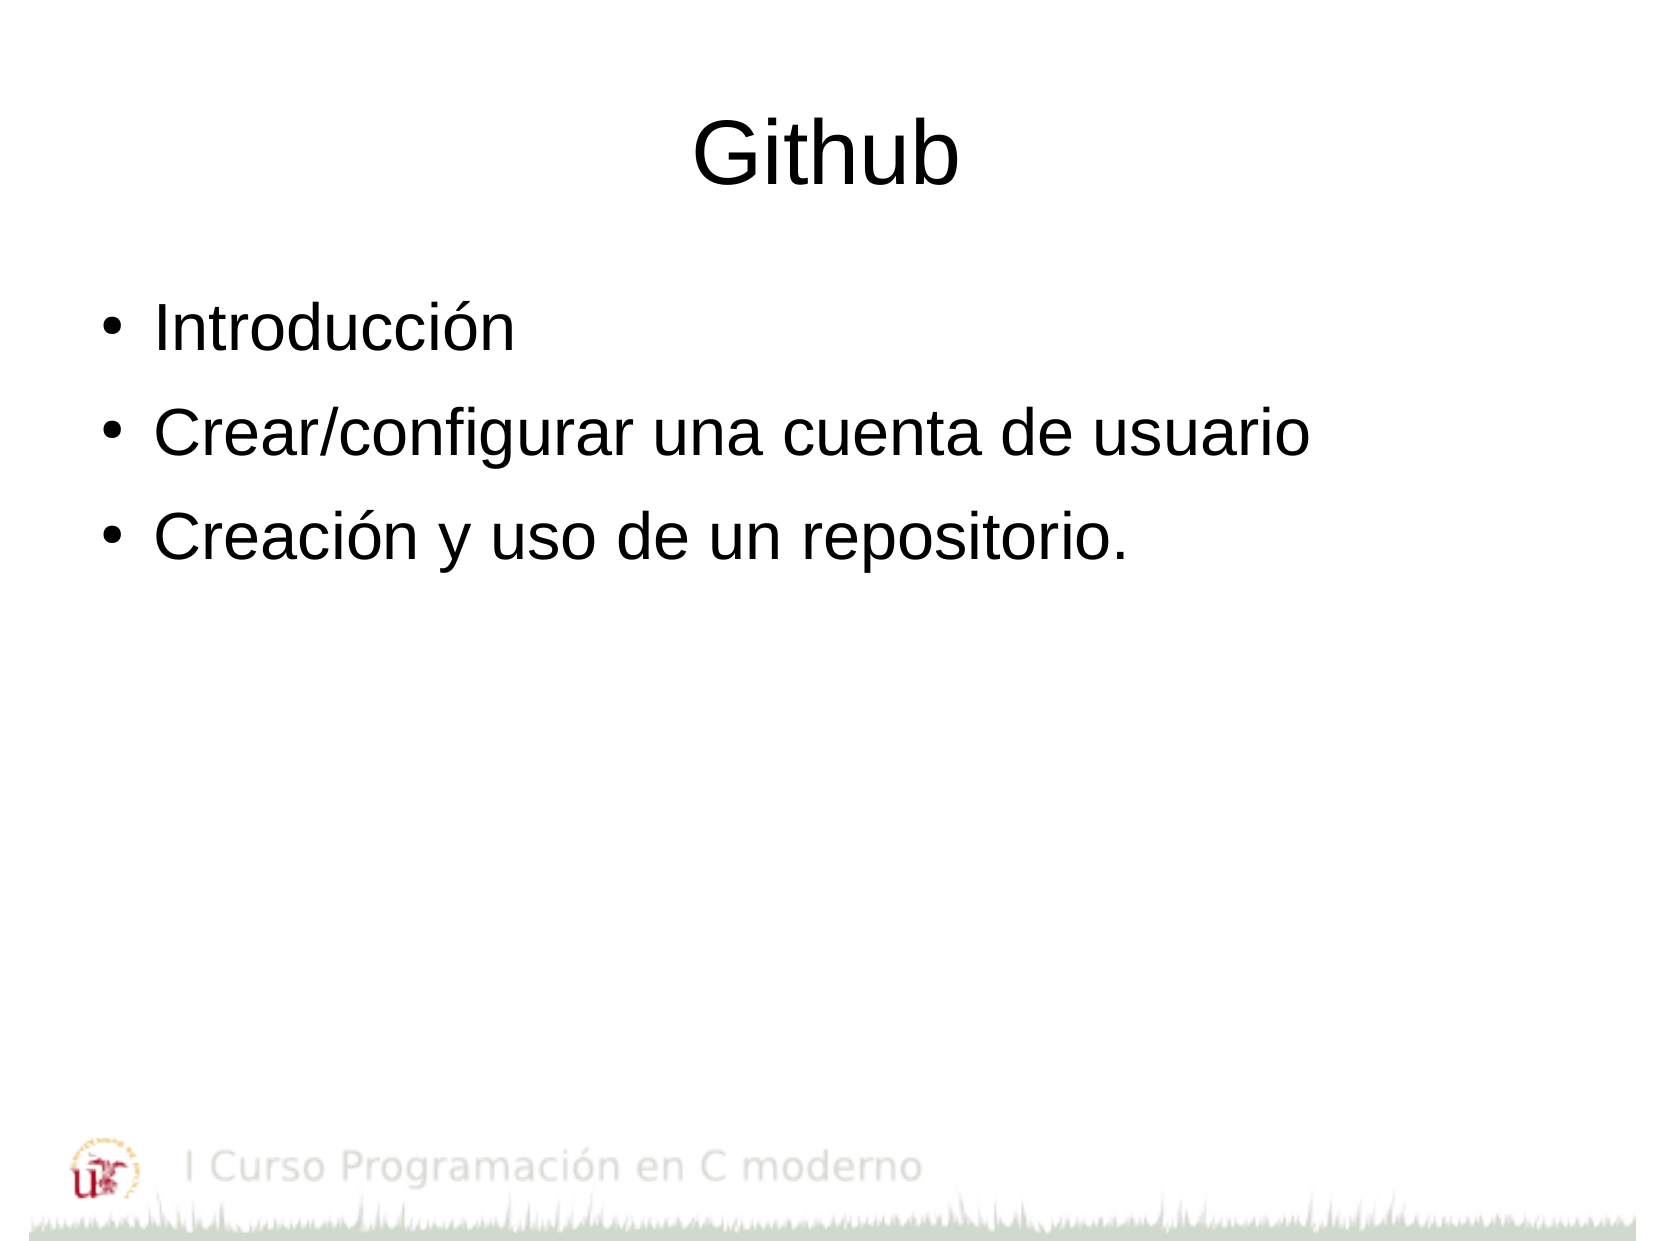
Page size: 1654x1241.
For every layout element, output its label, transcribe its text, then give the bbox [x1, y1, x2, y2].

list Introducción Crear/configurar una cuenta de usuario Creación y uso de un repositorio. [82, 290, 1538, 1010]
title Github [82, 49, 1571, 257]
picture [29, 1133, 1636, 1241]
